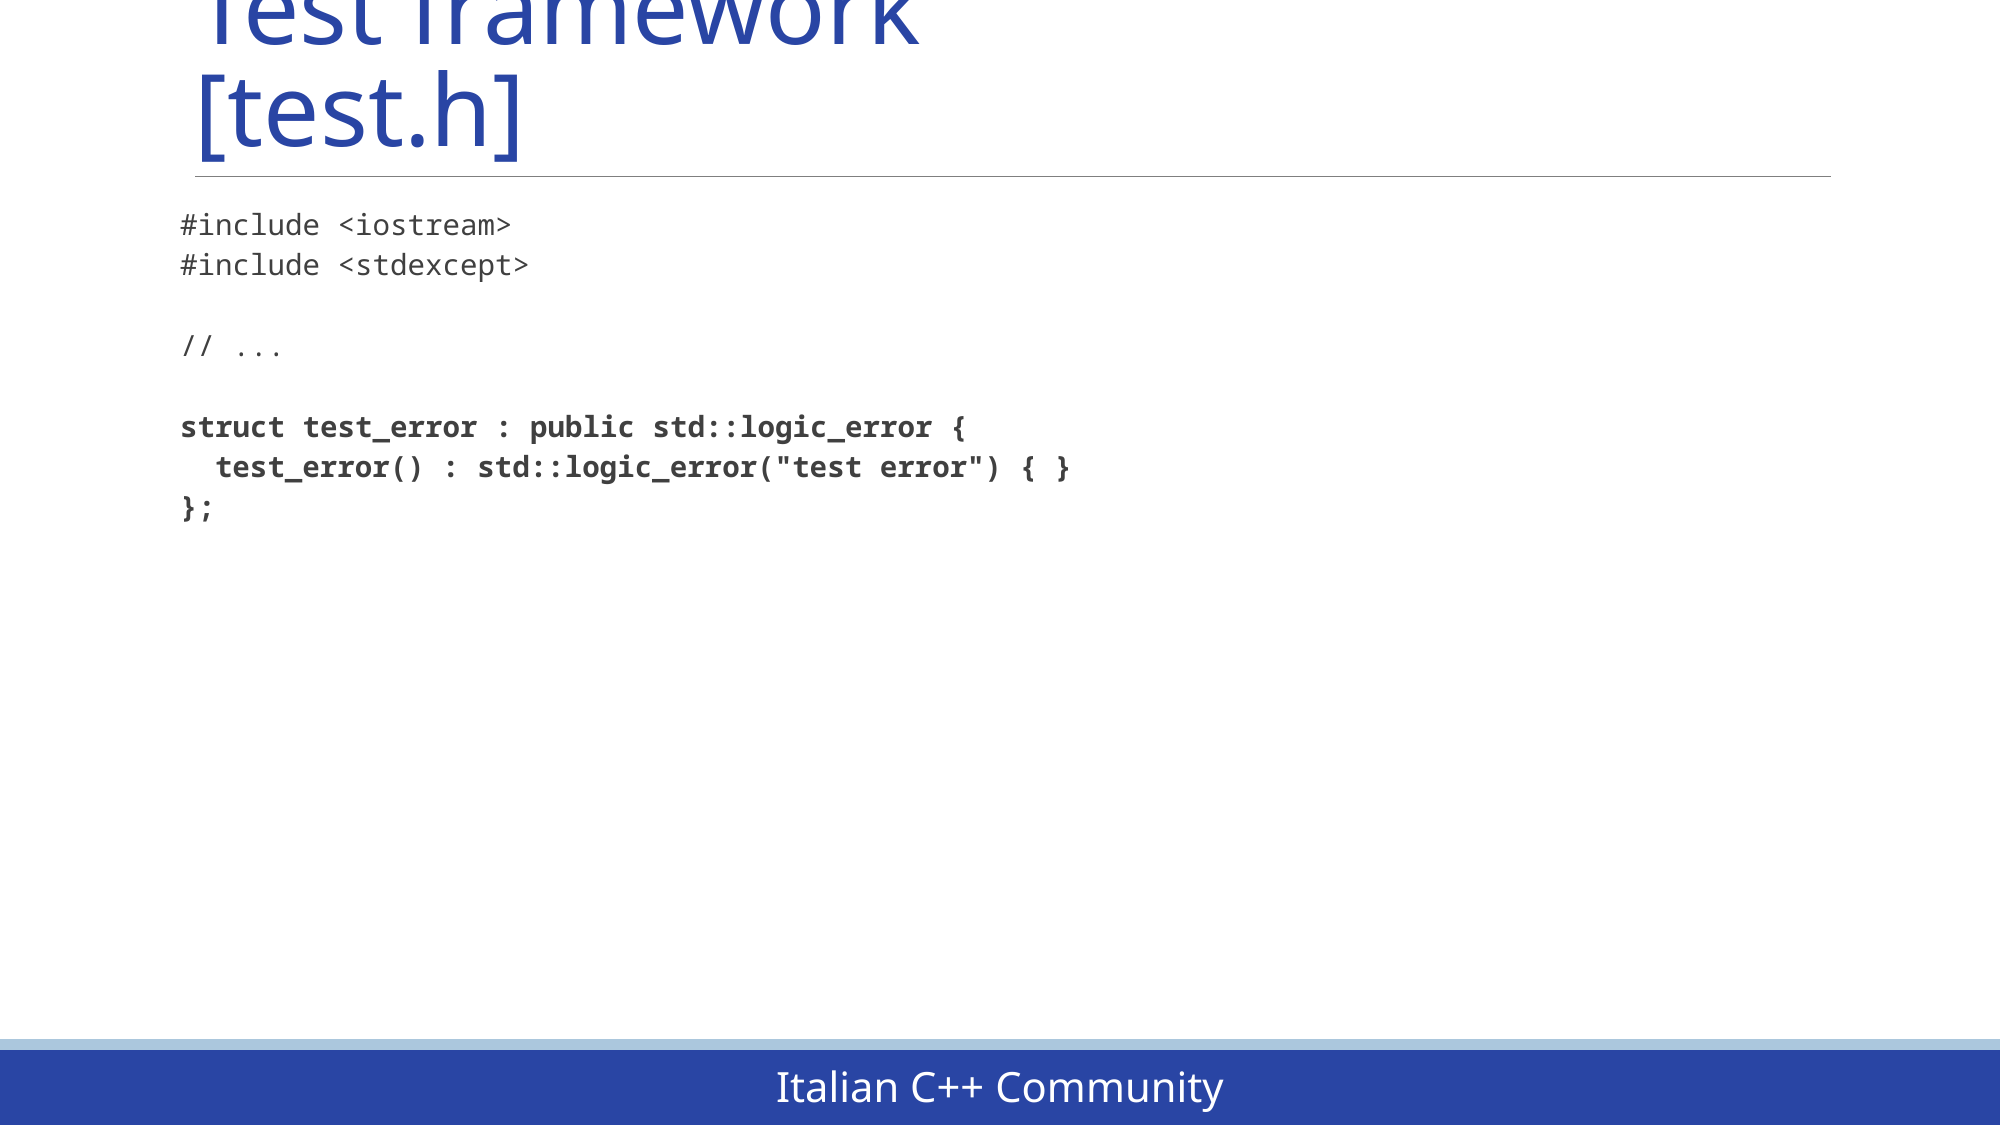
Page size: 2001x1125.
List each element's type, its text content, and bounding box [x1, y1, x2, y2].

title Test framework [test.h] [179, 2, 1830, 175]
list #include <iostream> #include <stdexcept> // ... struct test_error : public std::logic_error { test_error() : std::logic_error("test error") { } }; [179, 202, 1830, 1011]
